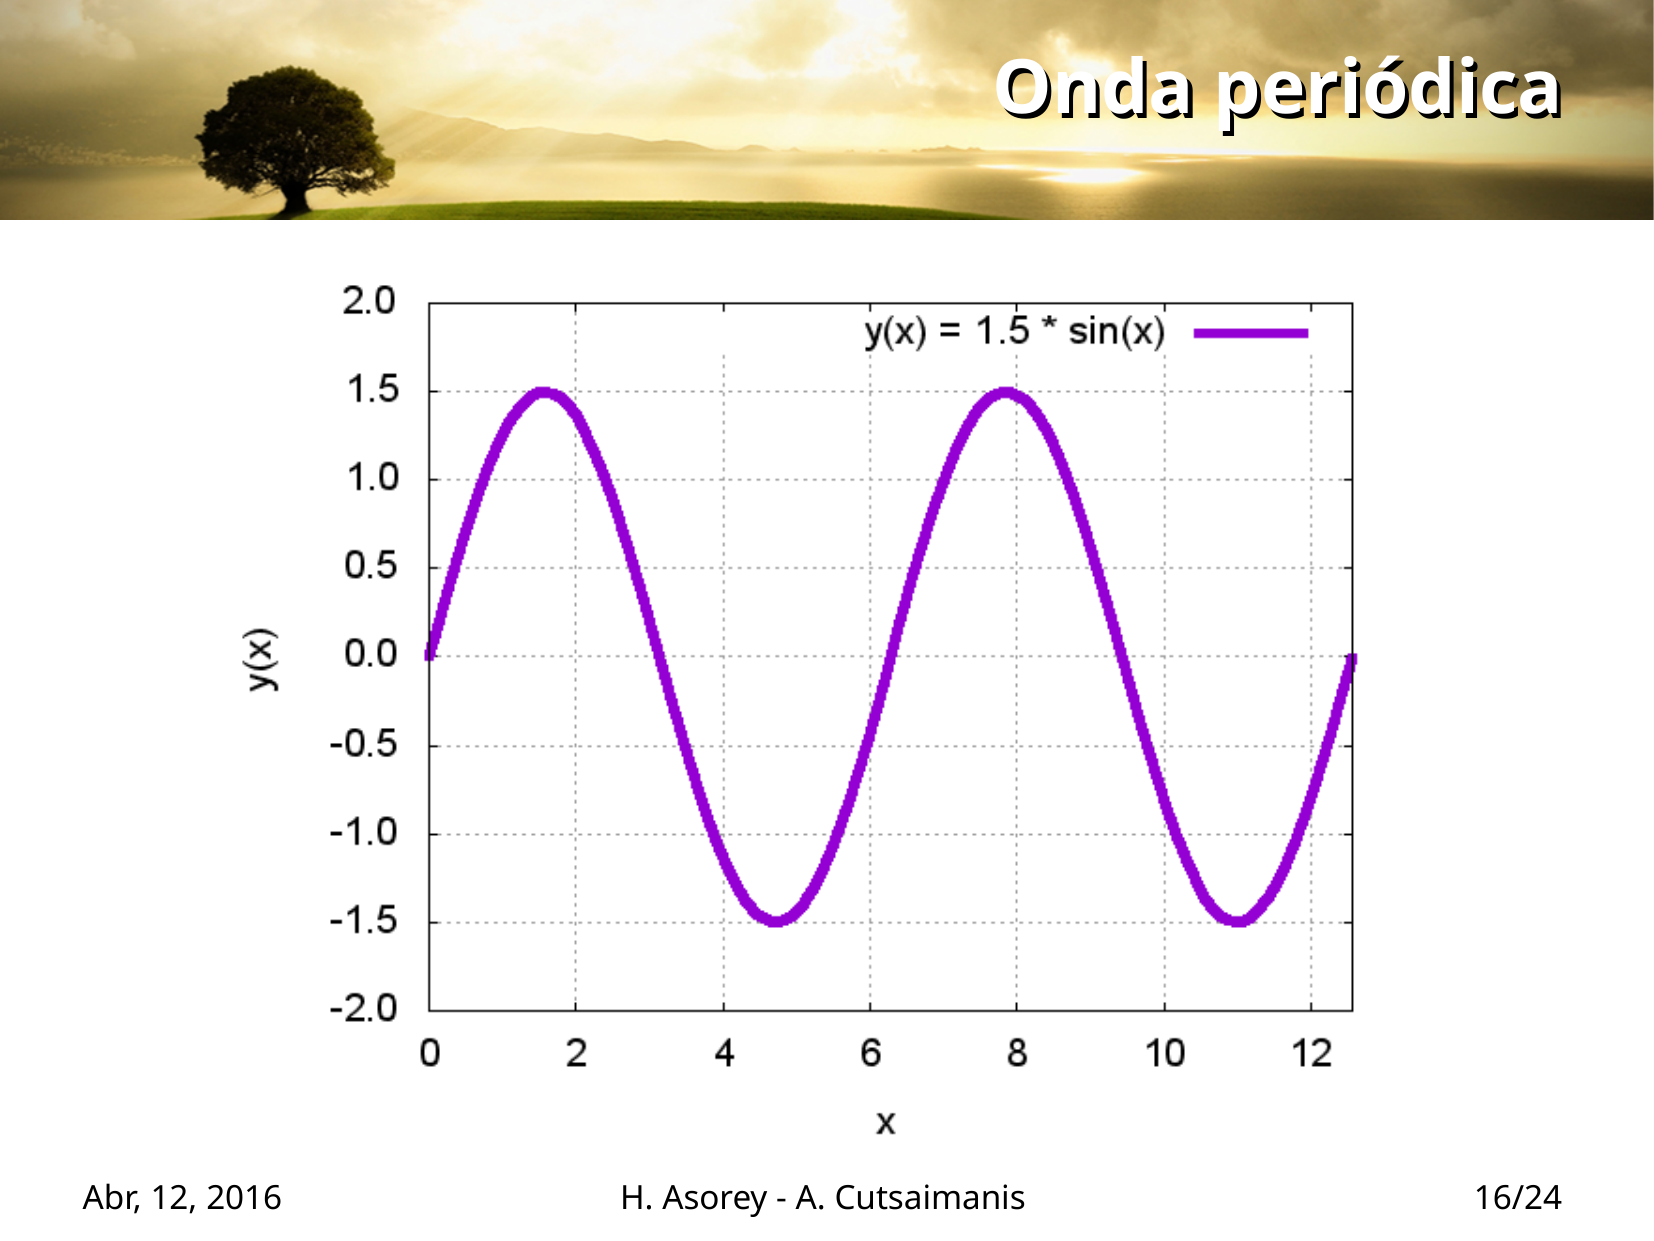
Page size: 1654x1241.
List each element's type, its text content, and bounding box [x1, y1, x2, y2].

title Onda periódica [75, 19, 1564, 151]
picture [226, 254, 1427, 1156]
picture [0, 0, 1654, 220]
